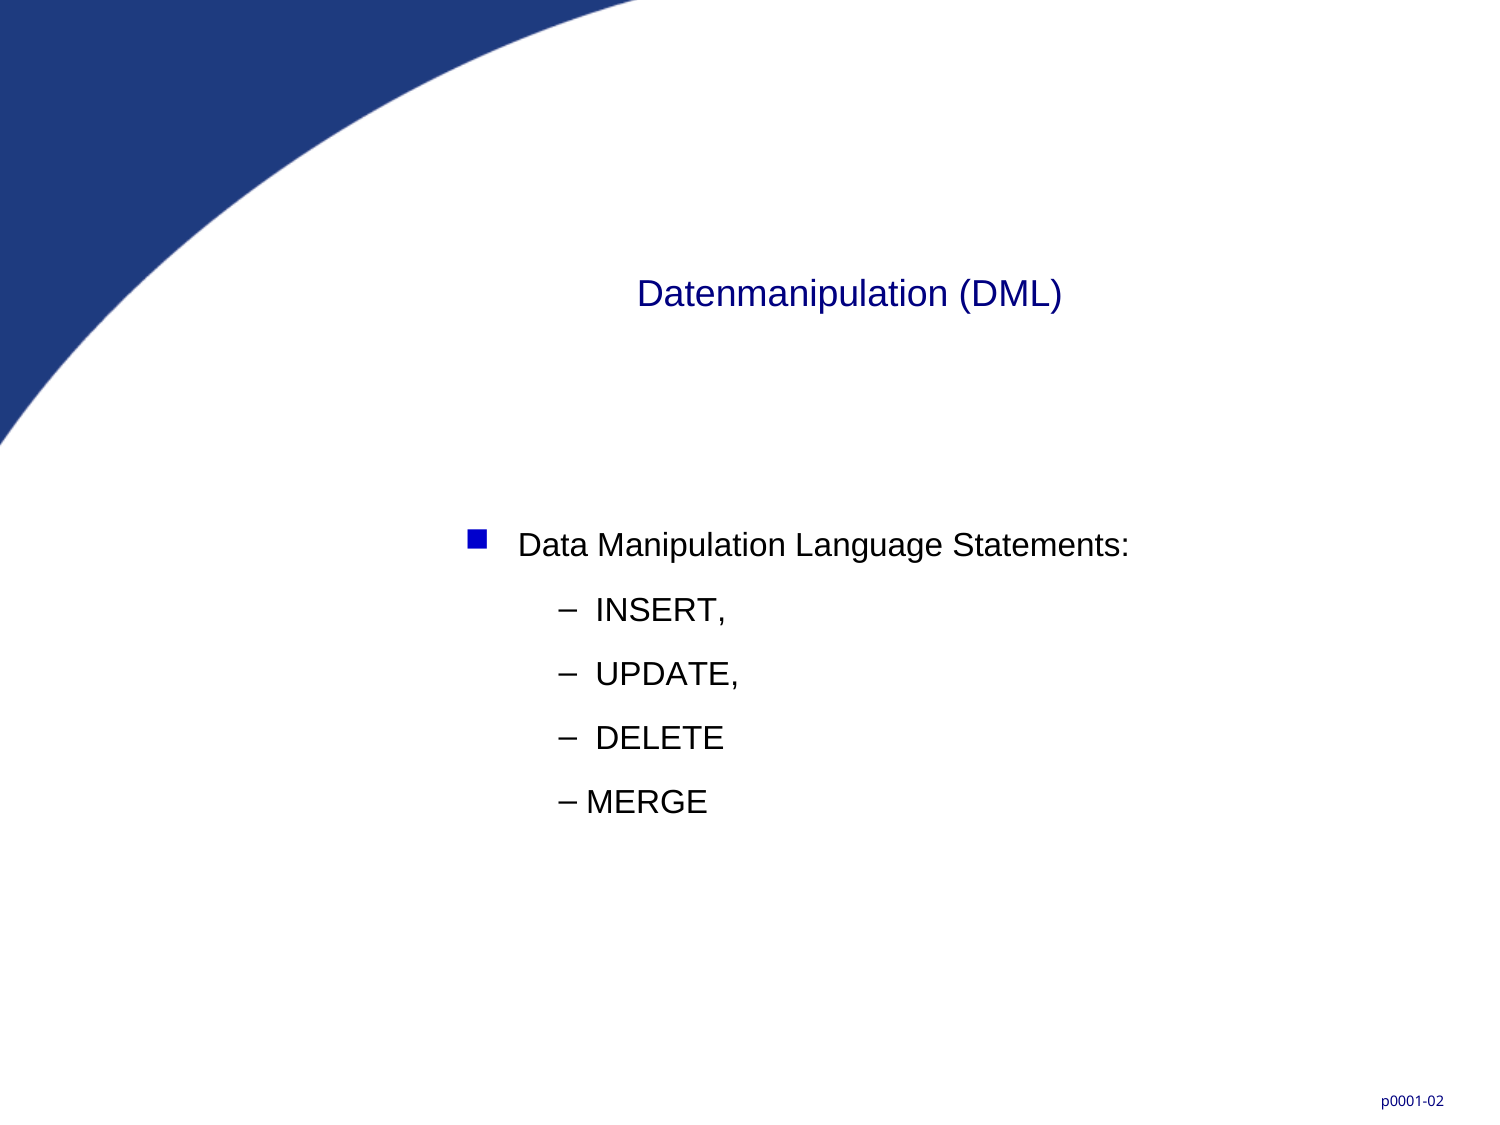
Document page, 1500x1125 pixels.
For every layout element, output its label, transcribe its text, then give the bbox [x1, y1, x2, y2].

title Datenmanipulation (DML) [524, 262, 1175, 351]
picture [0, 0, 648, 462]
text_box Data Manipulation Language Statements: INSERT, UPDATE, DELETE MERGE [450, 500, 1363, 876]
